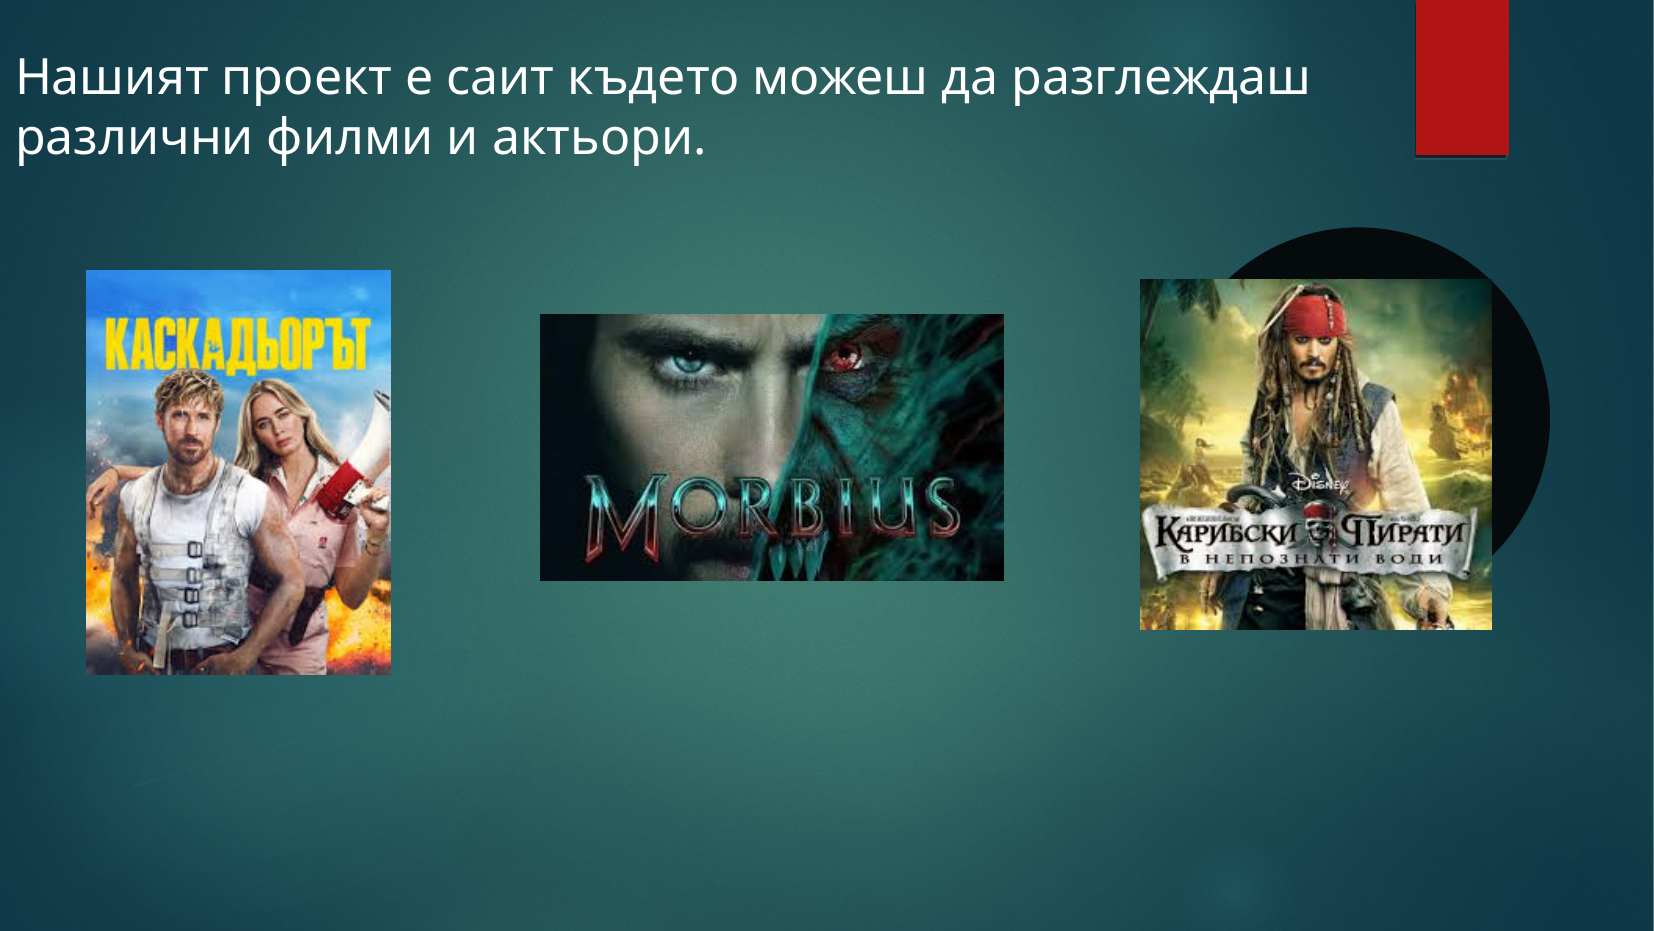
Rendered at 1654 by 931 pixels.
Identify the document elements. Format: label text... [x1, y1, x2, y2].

picture [540, 315, 1004, 581]
picture [1140, 280, 1492, 631]
subtitle Нашият проект е саит където можеш да разглеждаш различни филми и актьори. [0, 36, 1489, 174]
picture [86, 270, 391, 676]
